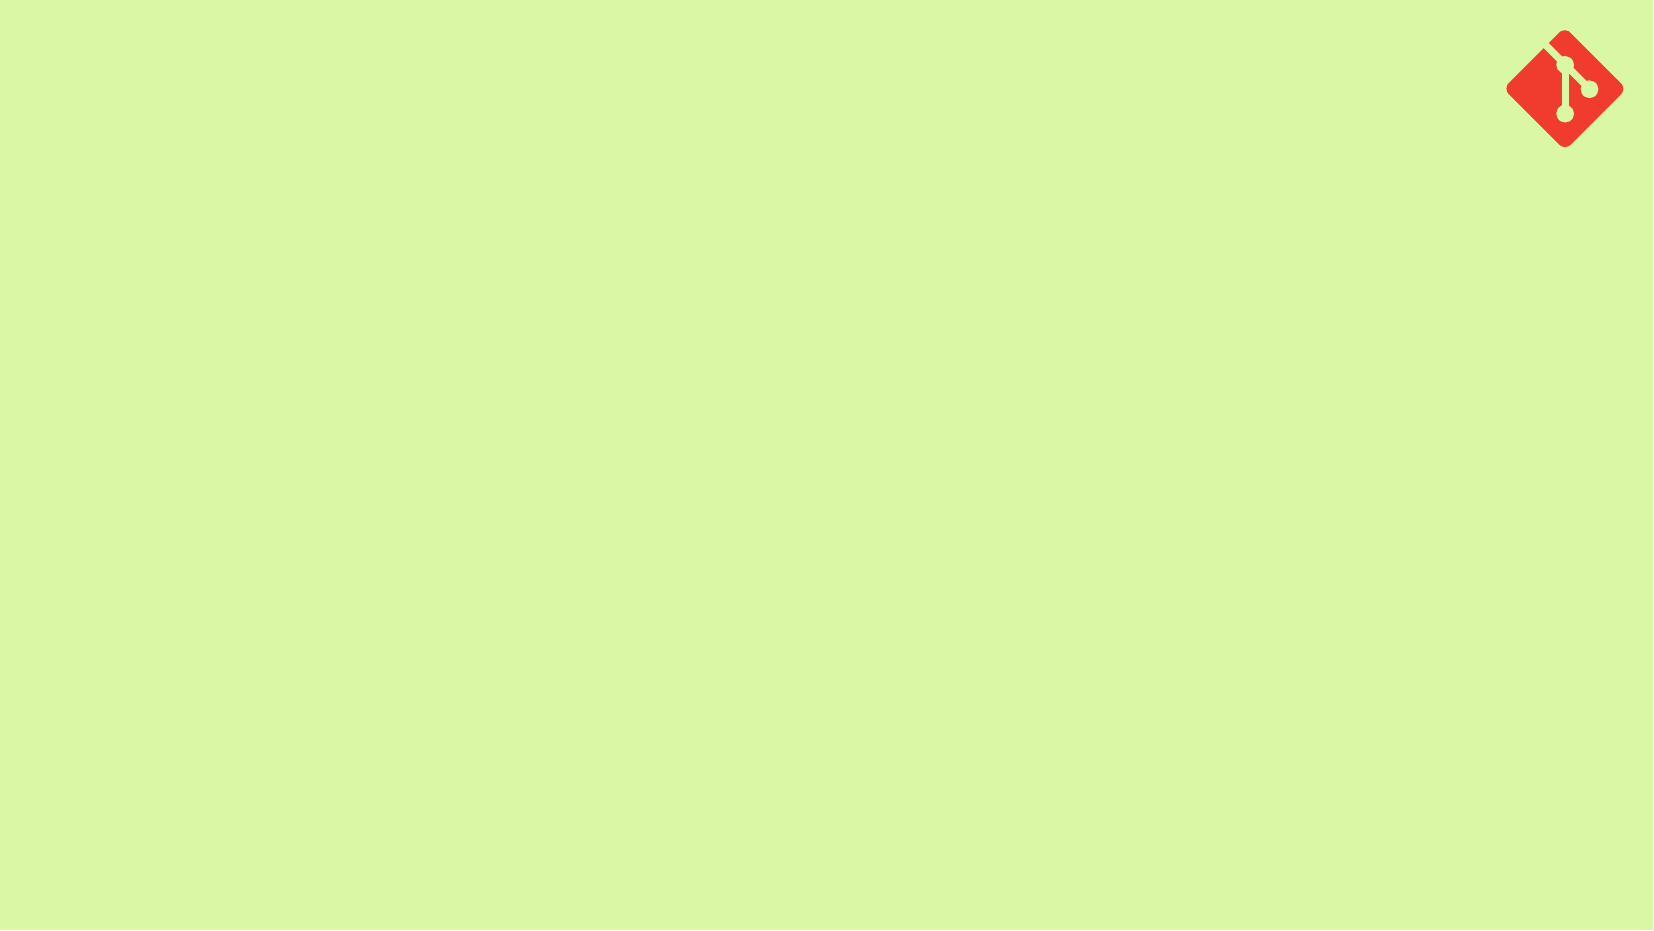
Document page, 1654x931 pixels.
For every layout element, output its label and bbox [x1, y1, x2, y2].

picture [1505, 29, 1625, 148]
